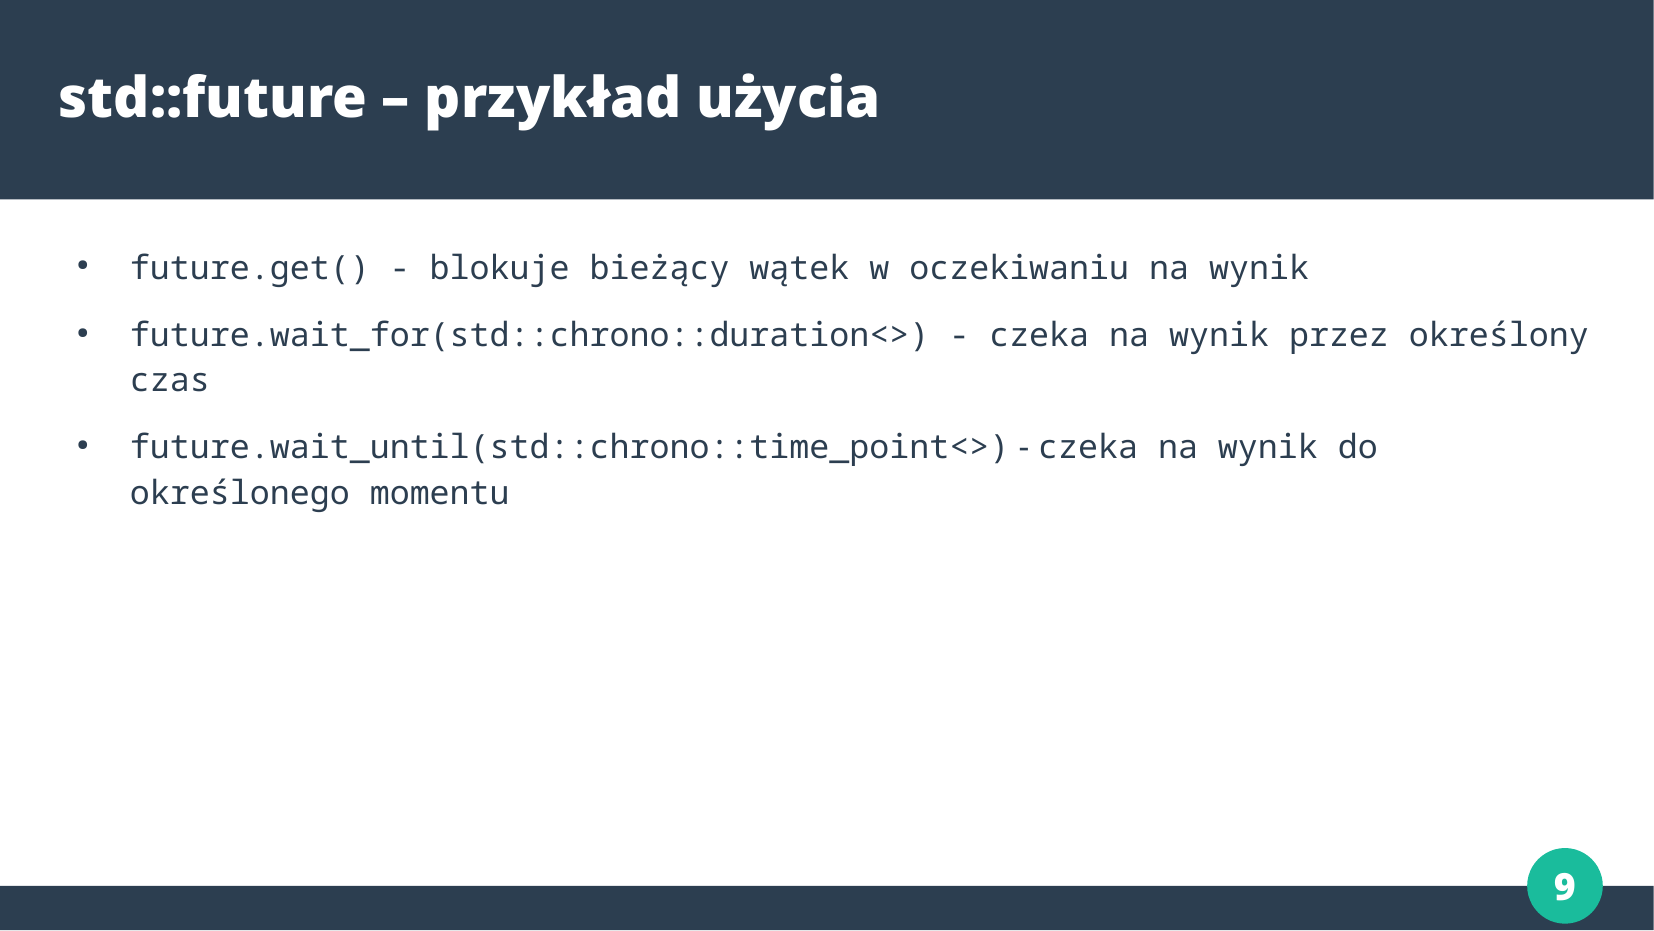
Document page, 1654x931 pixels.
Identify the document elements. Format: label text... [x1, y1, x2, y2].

title std::future – przykład użycia [59, 37, 1595, 155]
list future.get() - blokuje bieżący wątek w oczekiwaniu na wynik future.wait_for(std::chrono::duration<>) - czeka na wynik przez określony czas future.wait_until(std::chrono::time_point<>) - czeka na wynik do określonego momentu [59, 243, 1595, 864]
